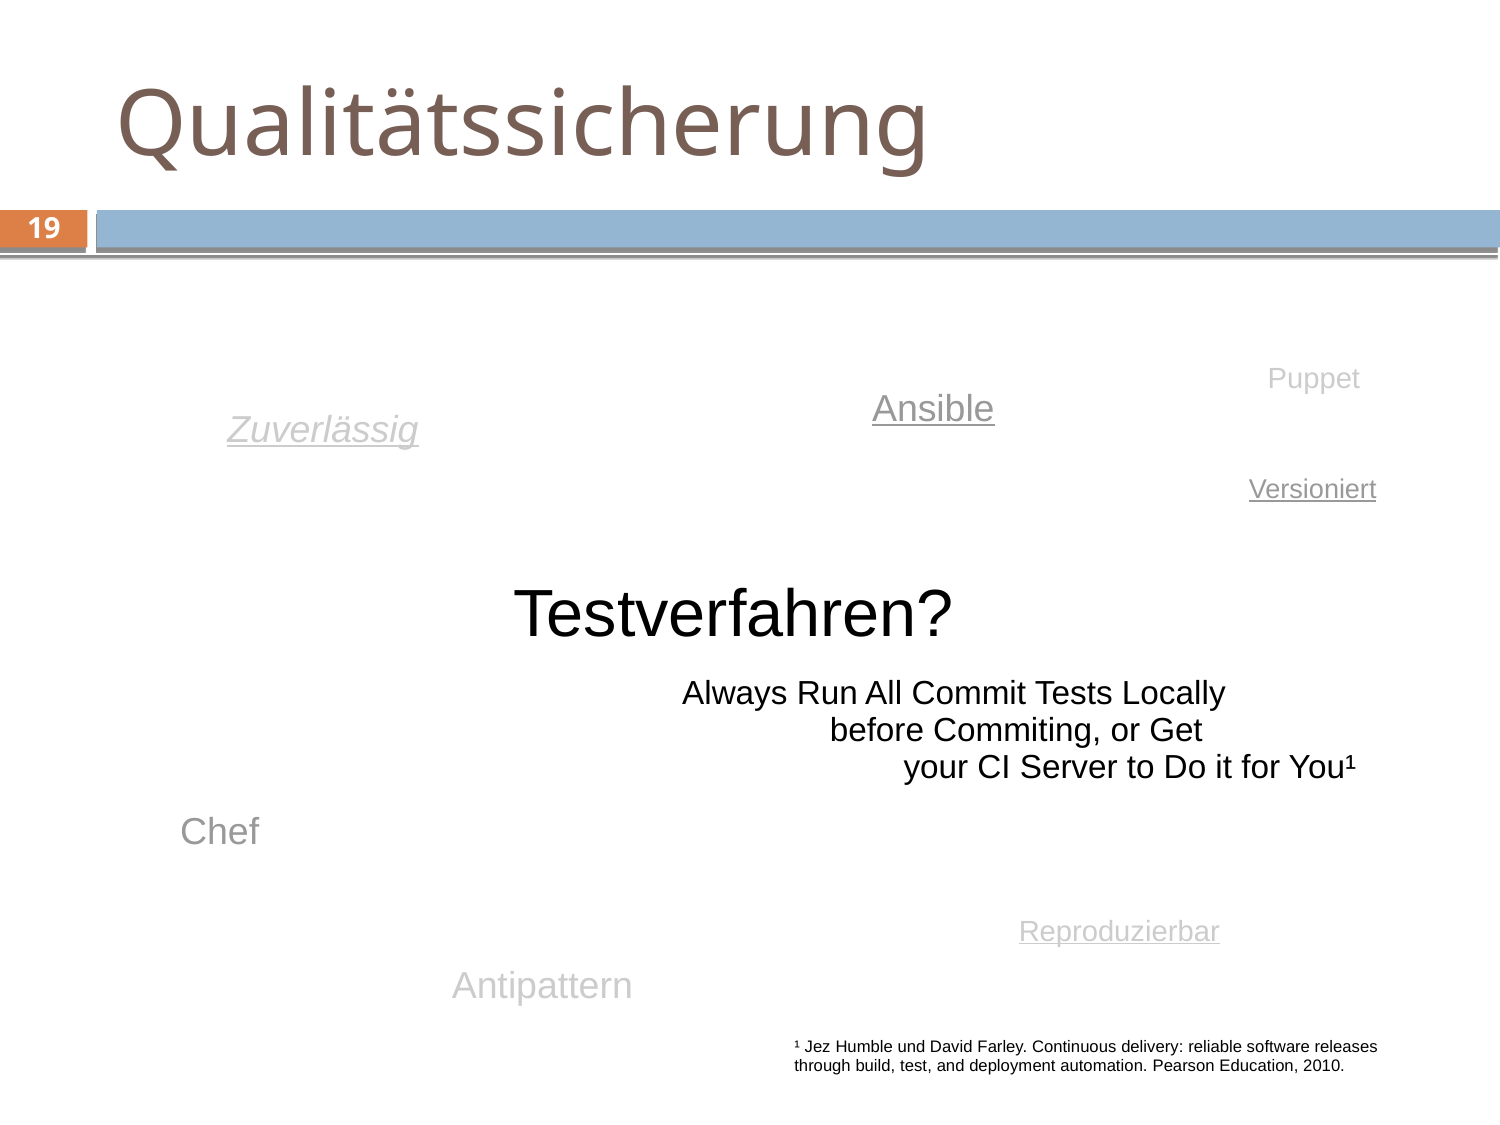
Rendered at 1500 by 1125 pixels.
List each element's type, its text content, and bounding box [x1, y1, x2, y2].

text_box Reproduzierbar [1003, 907, 1360, 965]
text_box Always Run All Commit Tests Locally before Commiting, or Get your CI Server to Do it for You¹ [667, 667, 1372, 794]
text_box Antipattern [437, 956, 648, 1014]
text_box Versioniert [1234, 466, 1393, 524]
text_box ¹ Jez Humble und David Farley. Continuous delivery: reliable software releases through build, test, and deployment automation. Pearson Education, 2010. [779, 1029, 1394, 1083]
subtitle Testverfahren? [47, 274, 1385, 1028]
text_box Zuverlässig [212, 401, 434, 459]
text_box Chef [165, 803, 312, 860]
text_box Ansible [857, 380, 1016, 438]
text_box Puppet [1253, 354, 1394, 402]
title Qualitätssicherung [100, 37, 1438, 200]
